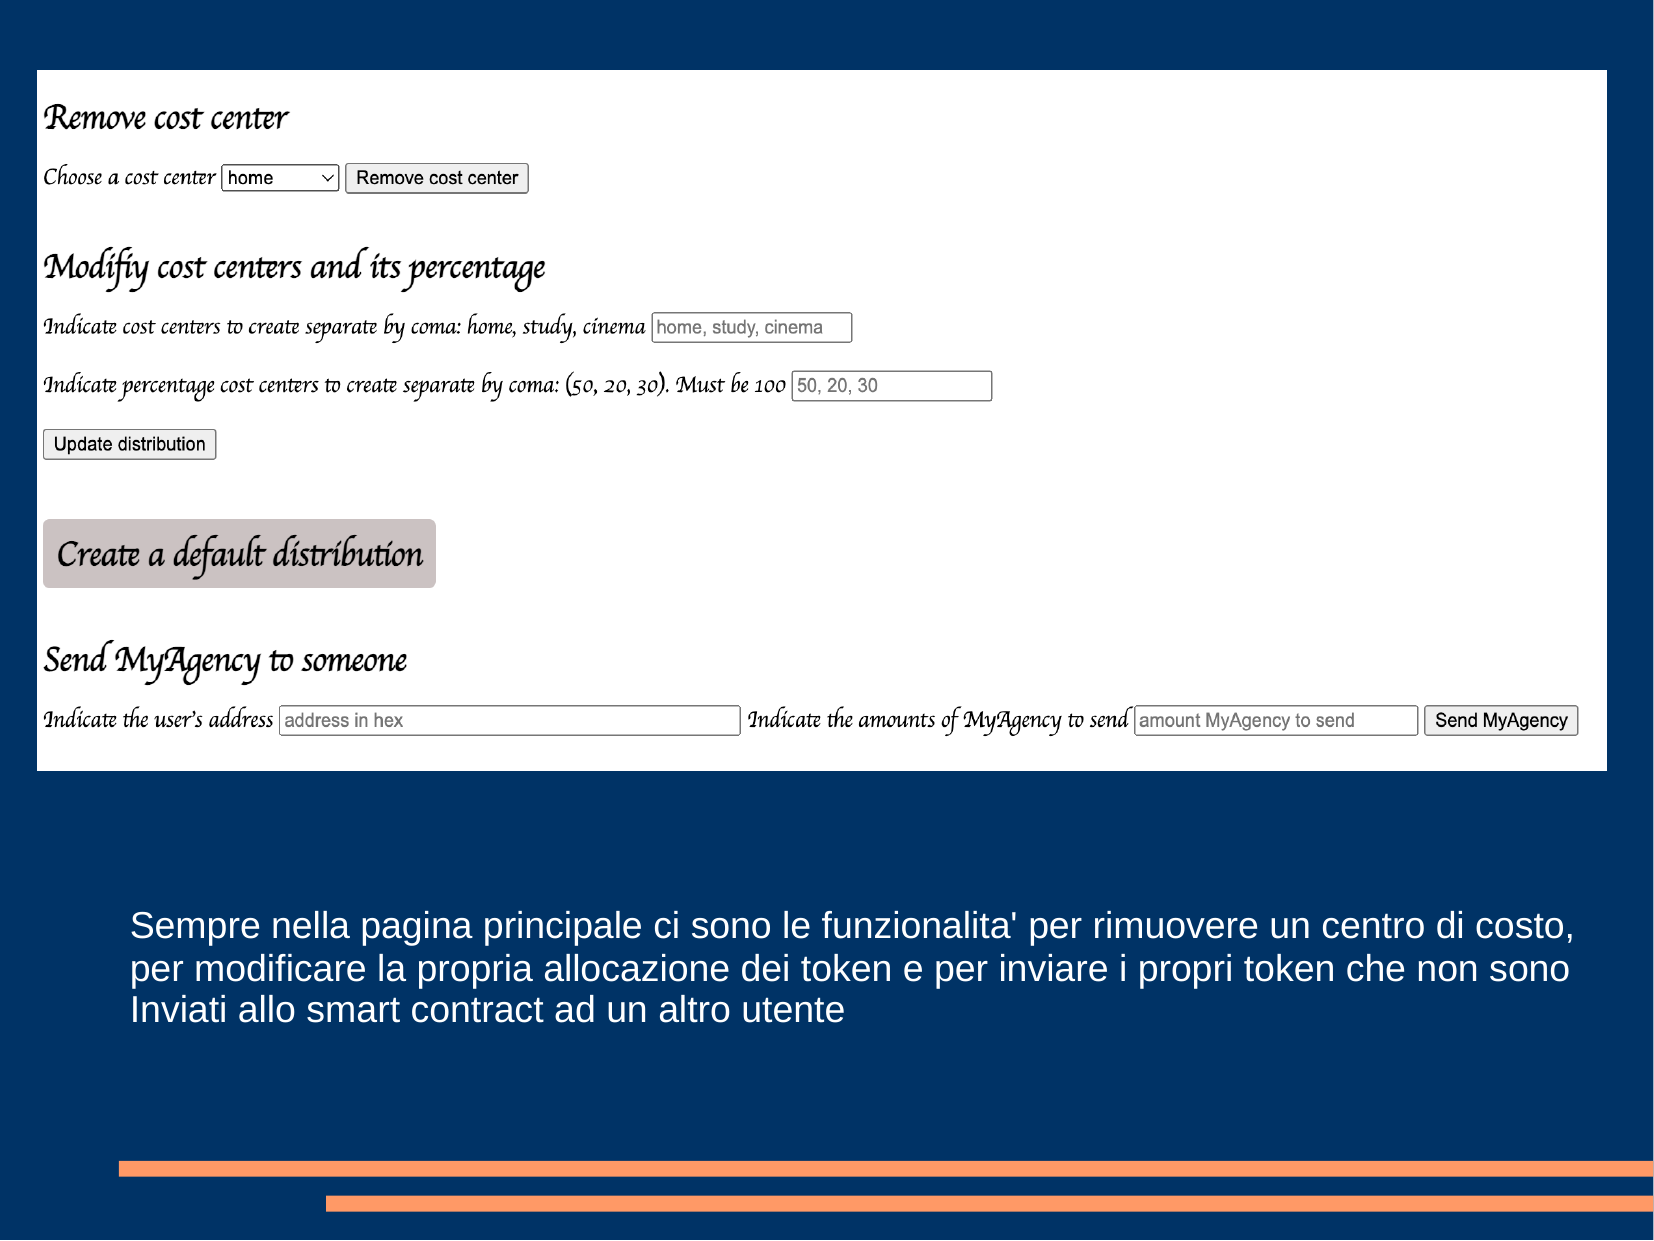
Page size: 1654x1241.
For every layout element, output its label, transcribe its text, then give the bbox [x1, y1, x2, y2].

picture [37, 70, 1607, 771]
text_box Sempre nella pagina principale ci sono le funzionalita' per rimuovere un centro di costo, per modificare la propria allocazione dei token e per inviare i propri token che non sono Inviati allo smart contract ad un altro utente [115, 897, 1595, 1039]
